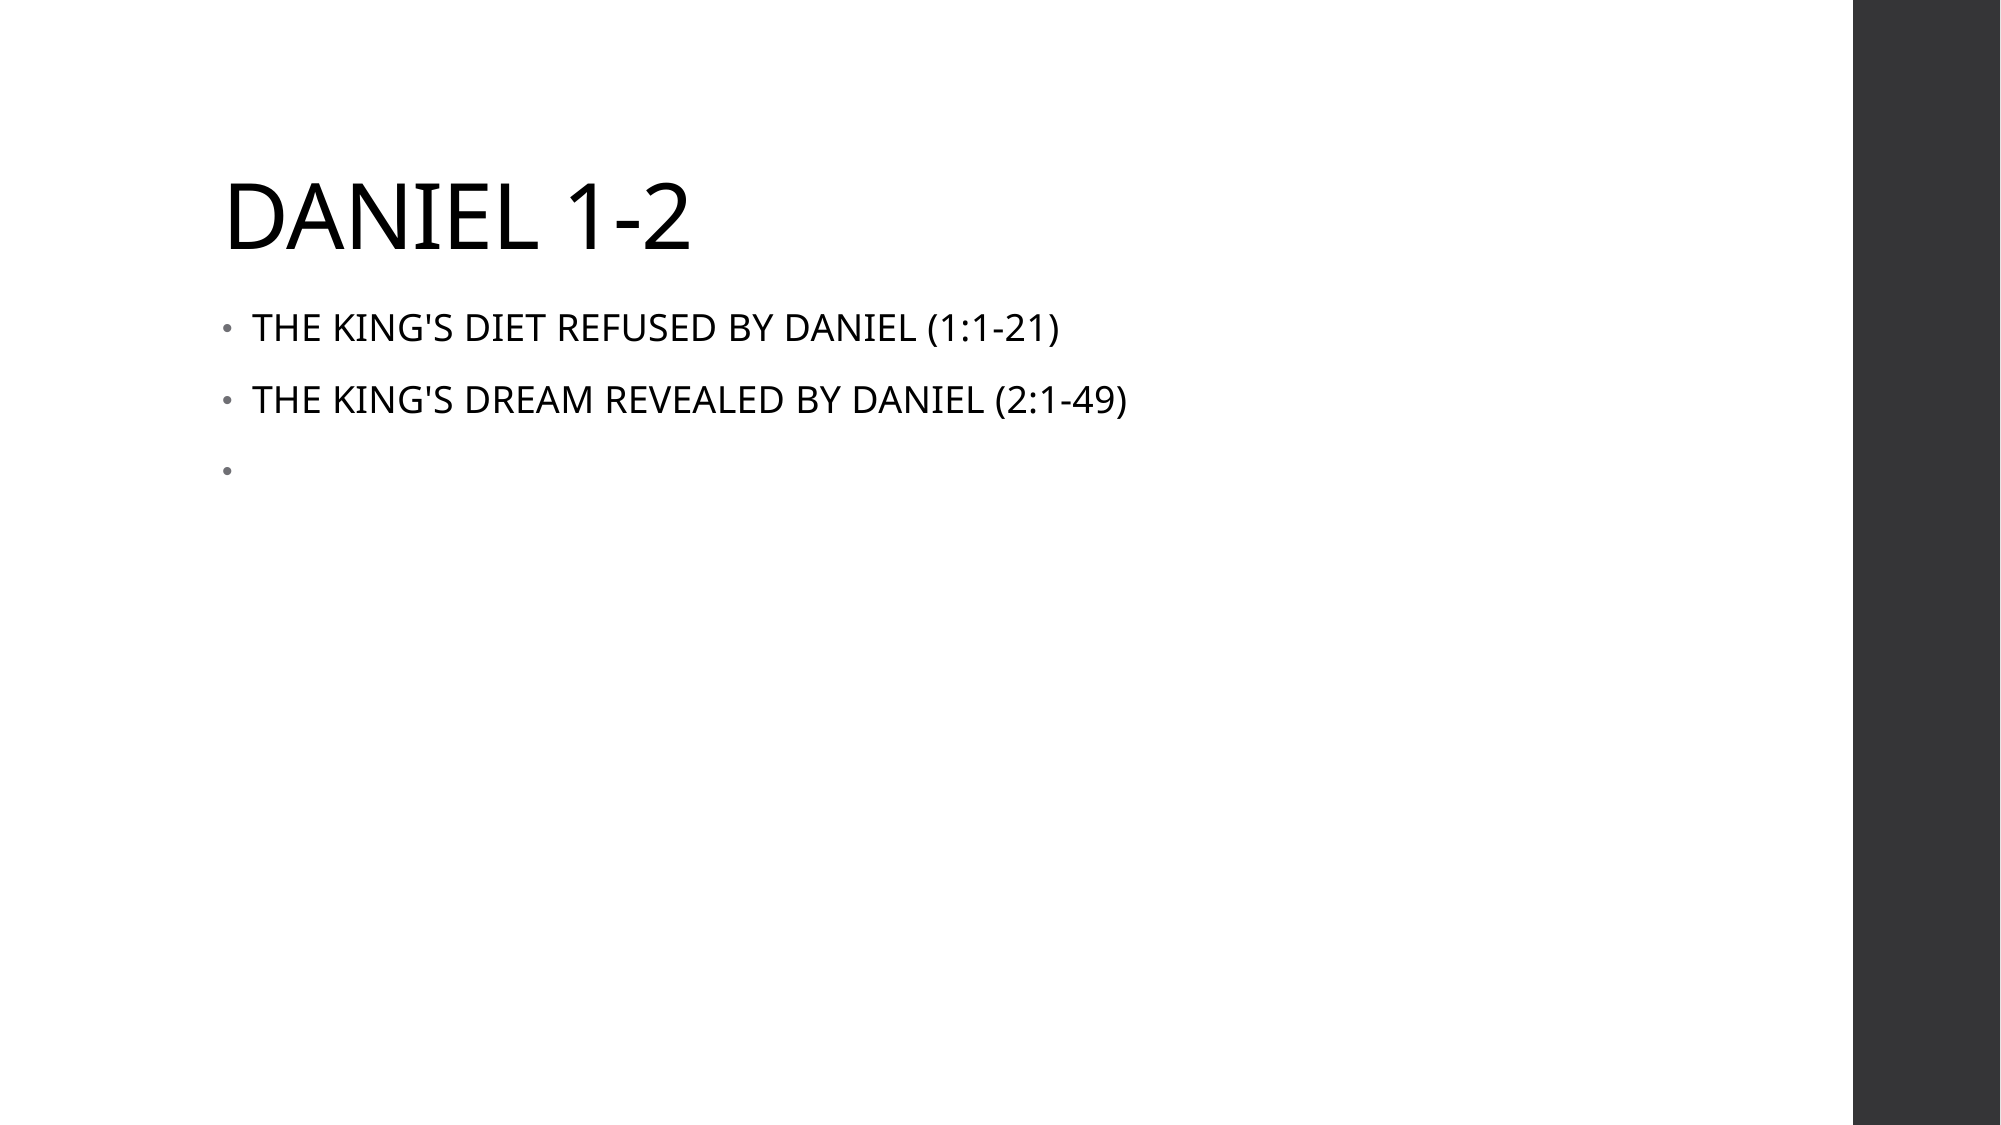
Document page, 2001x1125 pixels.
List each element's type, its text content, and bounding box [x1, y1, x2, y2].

title DANIEL 1-2 [206, 60, 1797, 278]
list THE KING'S DIET REFUSED BY DANIEL (1:1-21) THE KING'S DREAM REVEALED BY DANIEL (2:1-49) [206, 299, 1617, 1014]
